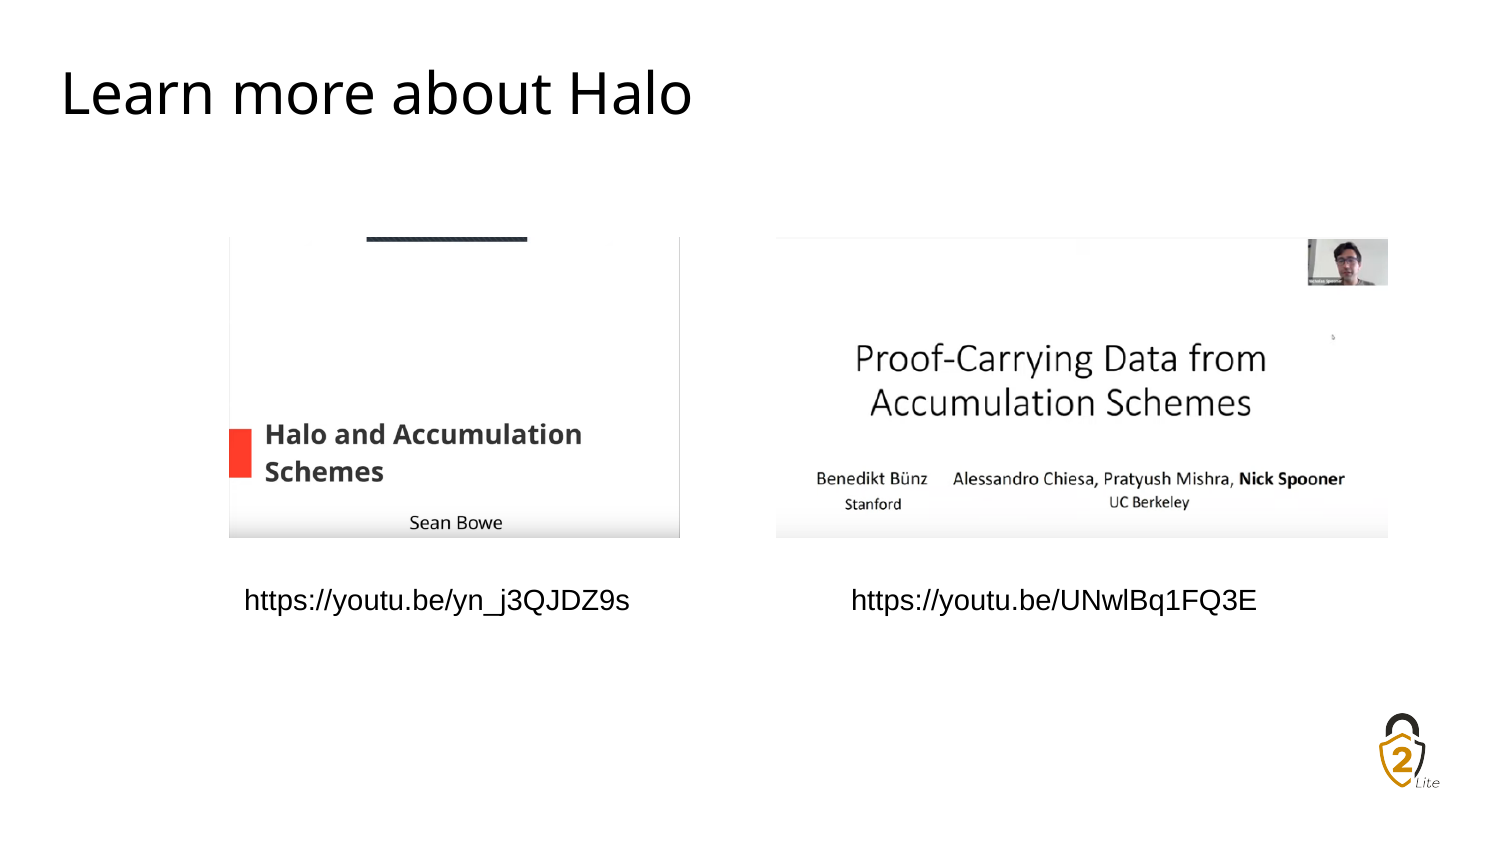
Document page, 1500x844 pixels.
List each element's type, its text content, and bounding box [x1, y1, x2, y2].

picture [1379, 713, 1440, 788]
title Learn more about Halo [60, 56, 1434, 151]
picture [776, 237, 1388, 539]
picture [229, 237, 680, 539]
text_box https://youtu.be/yn_j3QJDZ9s [229, 566, 722, 632]
text_box https://youtu.be/UNwlBq1FQ3E [836, 566, 1329, 632]
